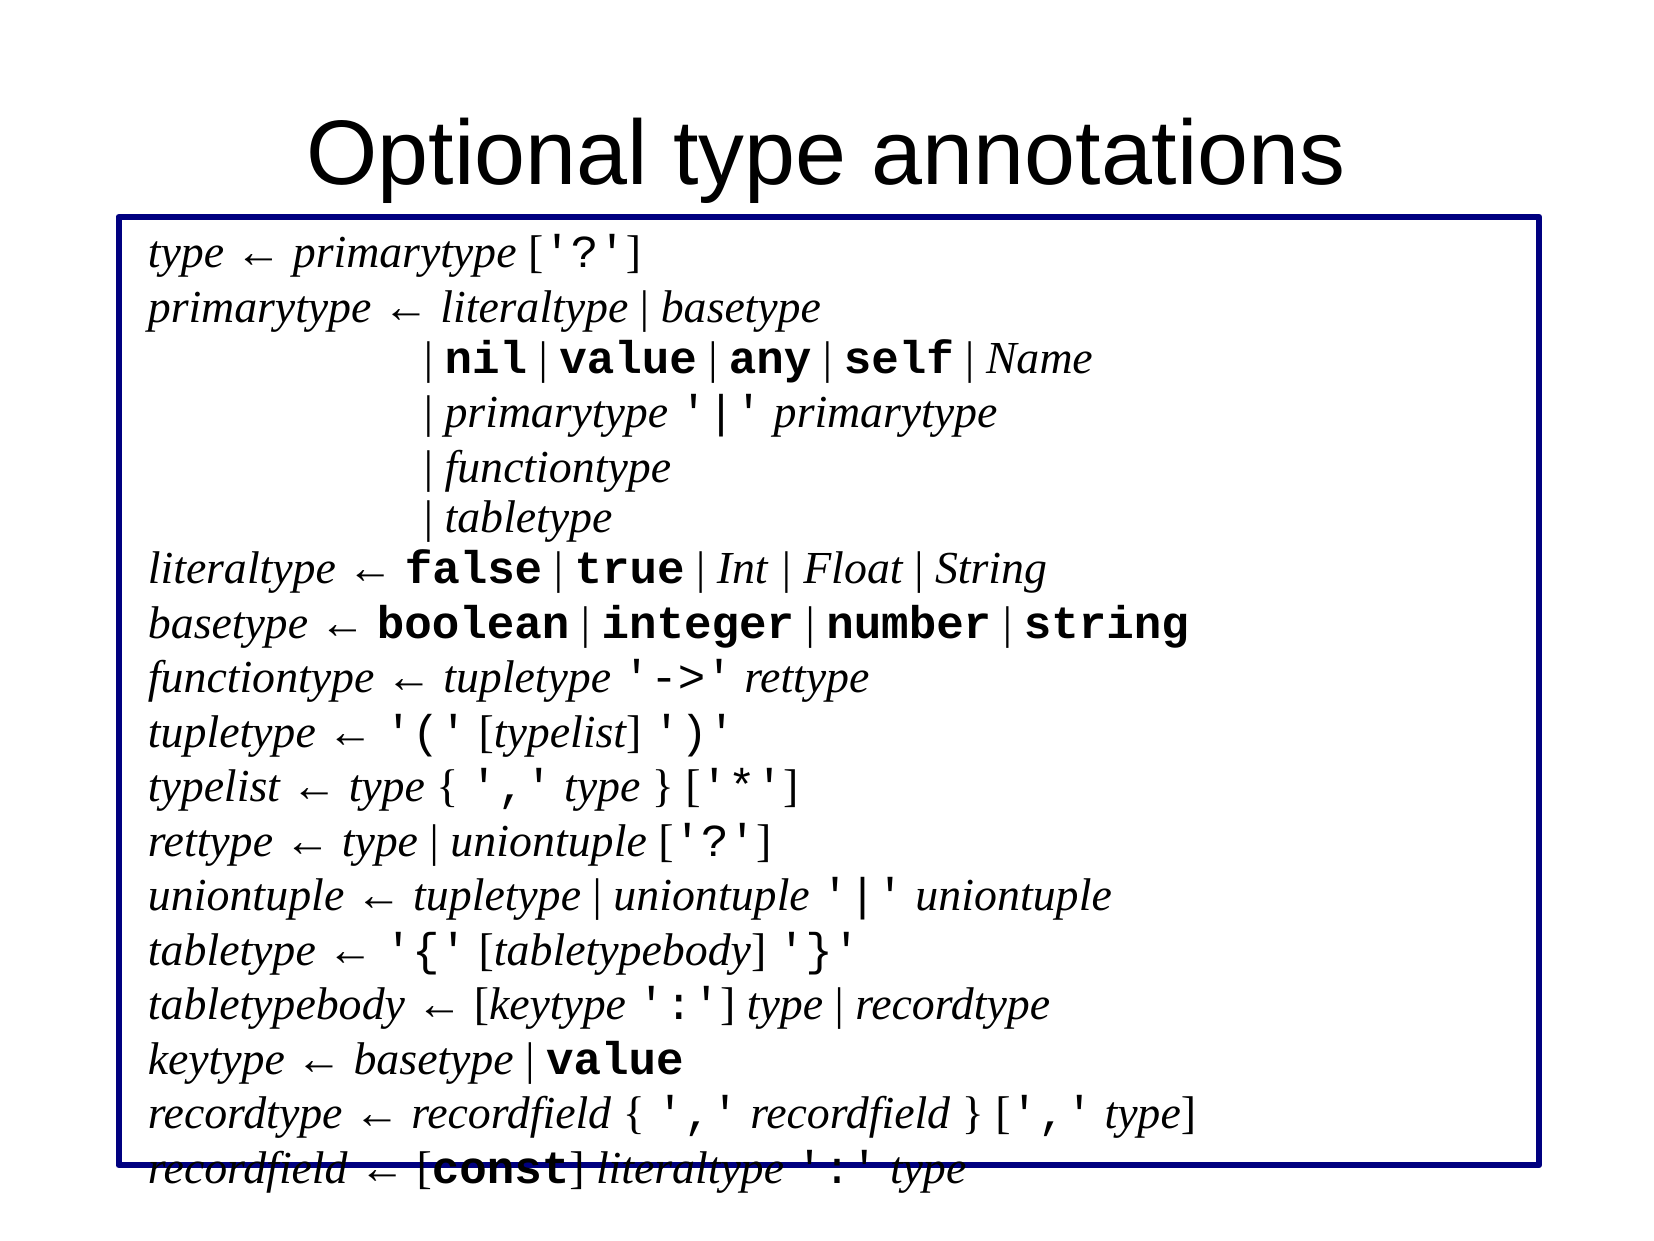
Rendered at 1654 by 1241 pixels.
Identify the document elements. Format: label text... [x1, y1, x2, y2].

text_box type ← primarytype ['?'] primarytype ← literaltype | basetype | nil | value | any | self | Name | primarytype '|' primarytype | functiontype | tabletype literaltype ← false | true | Int | Float | String basetype ← boolean | integer | number | string functiontype ← tupletype '->' rettype tupletype ← '(' [typelist] ')' typelist ← type { ',' type } ['*'] rettype ← type | uniontuple ['?'] uniontuple ← tupletype | uniontuple '|' uniontuple tabletype ← '{' [tabletypebody] '}' tabletypebody ← [keytype ':'] type | recordtype keytype ← basetype | value recordtype ← recordfield { ',' recordfield } [',' type] recordfield ← [const] literaltype ':' type [118, 216, 1540, 1166]
title Optional type annotations [82, 49, 1571, 257]
